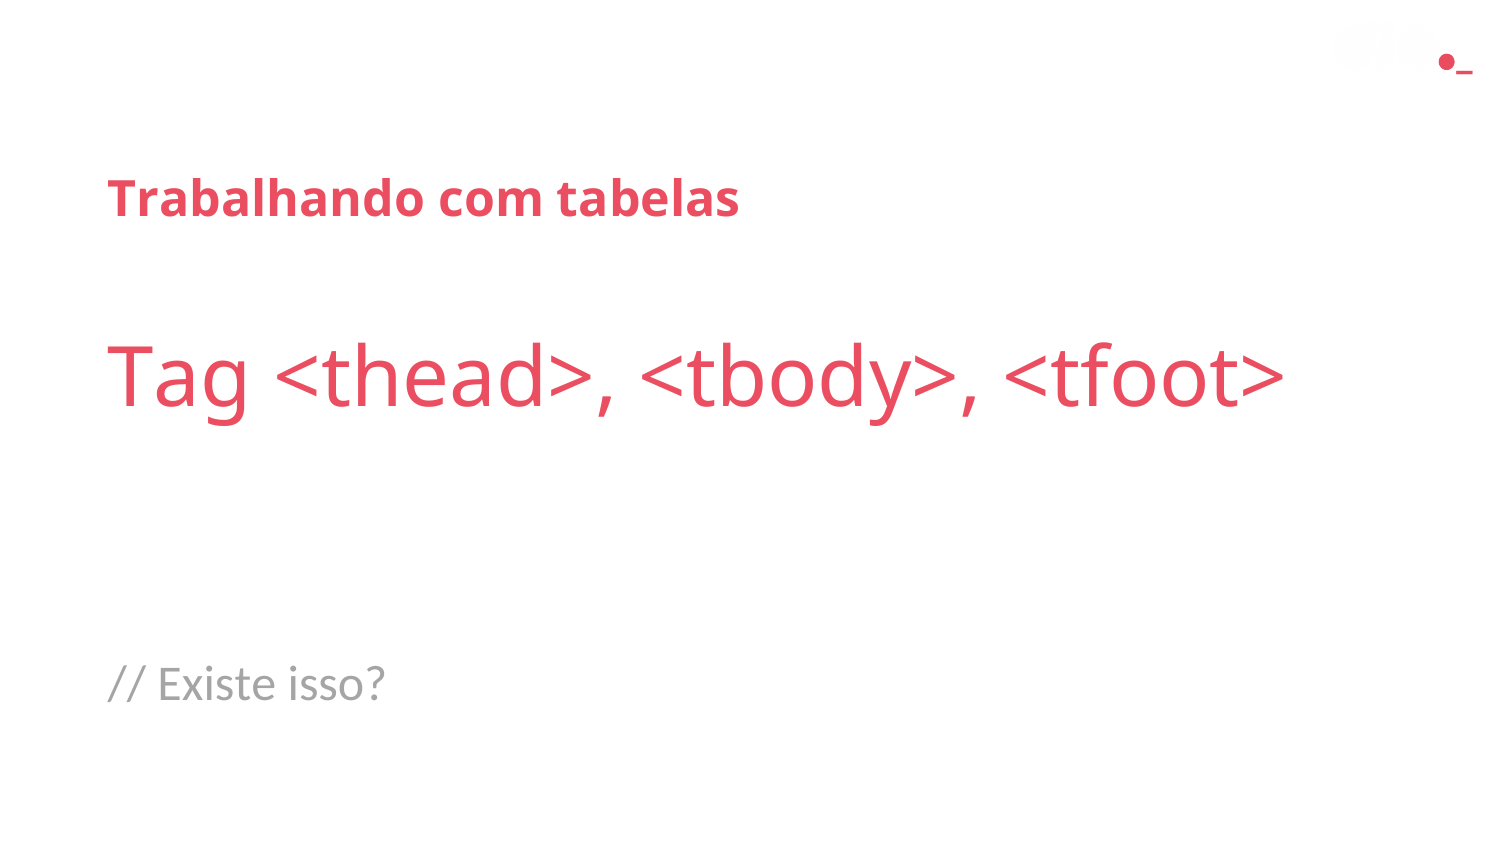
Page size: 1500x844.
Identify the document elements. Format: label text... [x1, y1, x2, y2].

picture [1333, 19, 1473, 75]
text_box Tag <thead>, <tbody>, <tfoot> [92, 292, 1309, 558]
text_box // Existe isso? [92, 635, 1309, 701]
text_box Trabalhando com tabelas [92, 142, 1309, 223]
